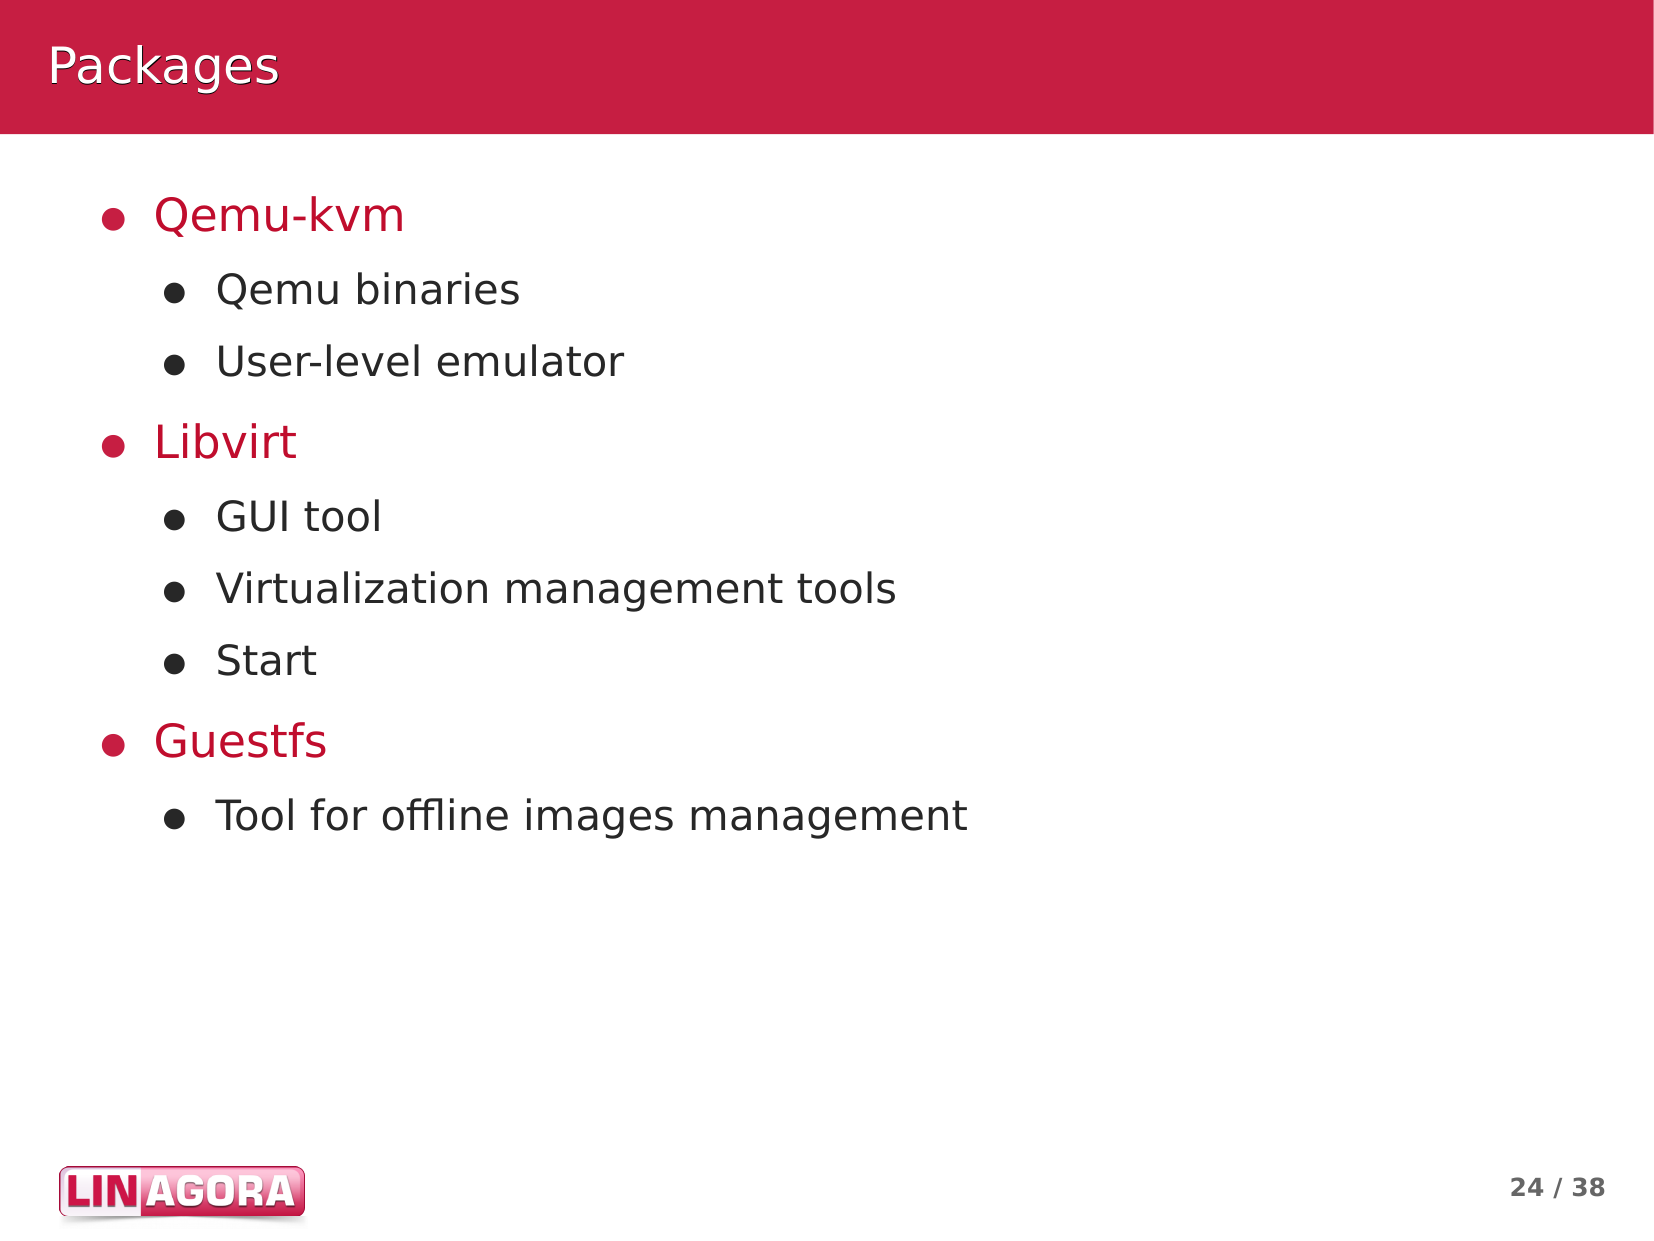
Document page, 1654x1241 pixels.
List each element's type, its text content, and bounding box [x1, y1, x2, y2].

picture [59, 1166, 308, 1229]
title Packages [47, 7, 1624, 126]
list Qemu-kvm Qemu binaries User-level emulator Libvirt GUI tool Virtualization management tools Start Guestfs Tool for offline images management [82, 188, 1571, 1111]
